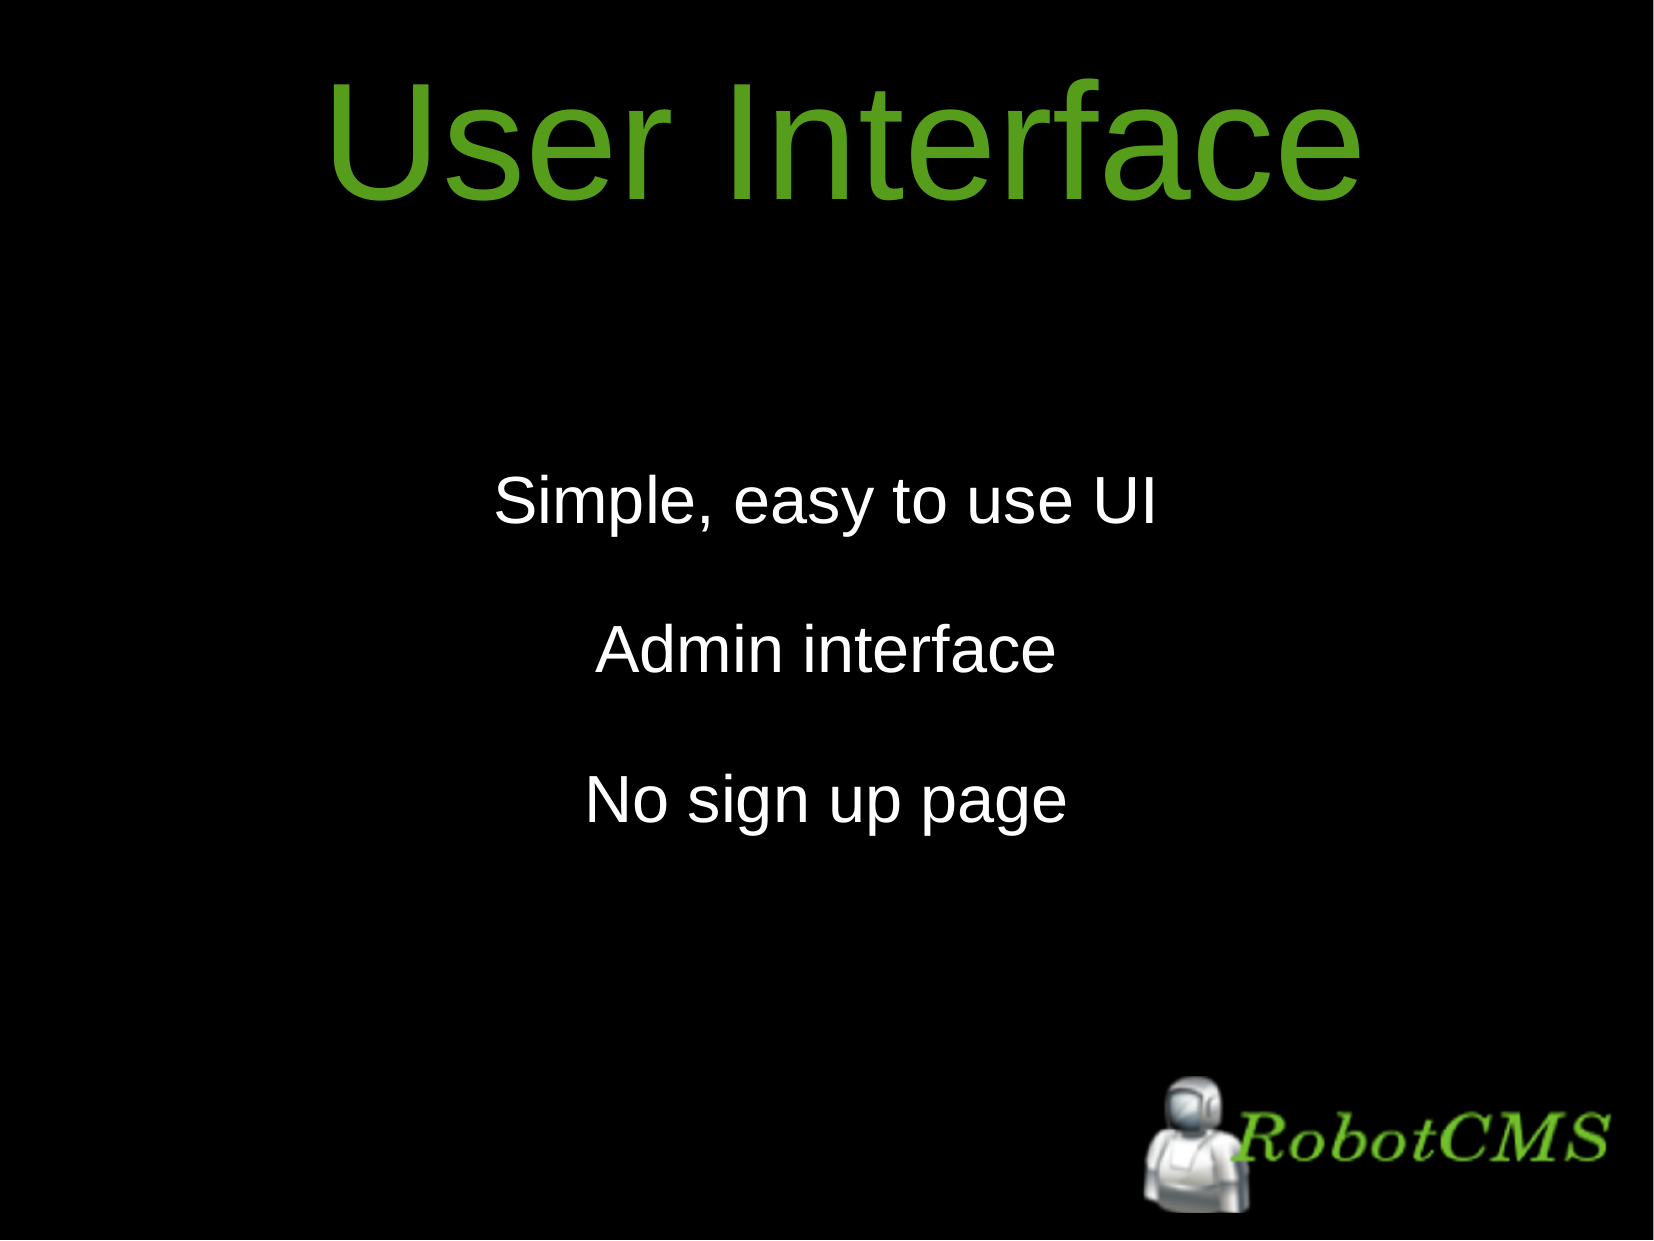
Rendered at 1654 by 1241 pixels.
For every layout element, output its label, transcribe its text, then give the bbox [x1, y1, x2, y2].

text_box User Interface [307, 41, 1477, 243]
picture [1133, 1074, 1654, 1213]
subtitle Simple, easy to use UI Admin interface No sign up page [82, 290, 1571, 1010]
